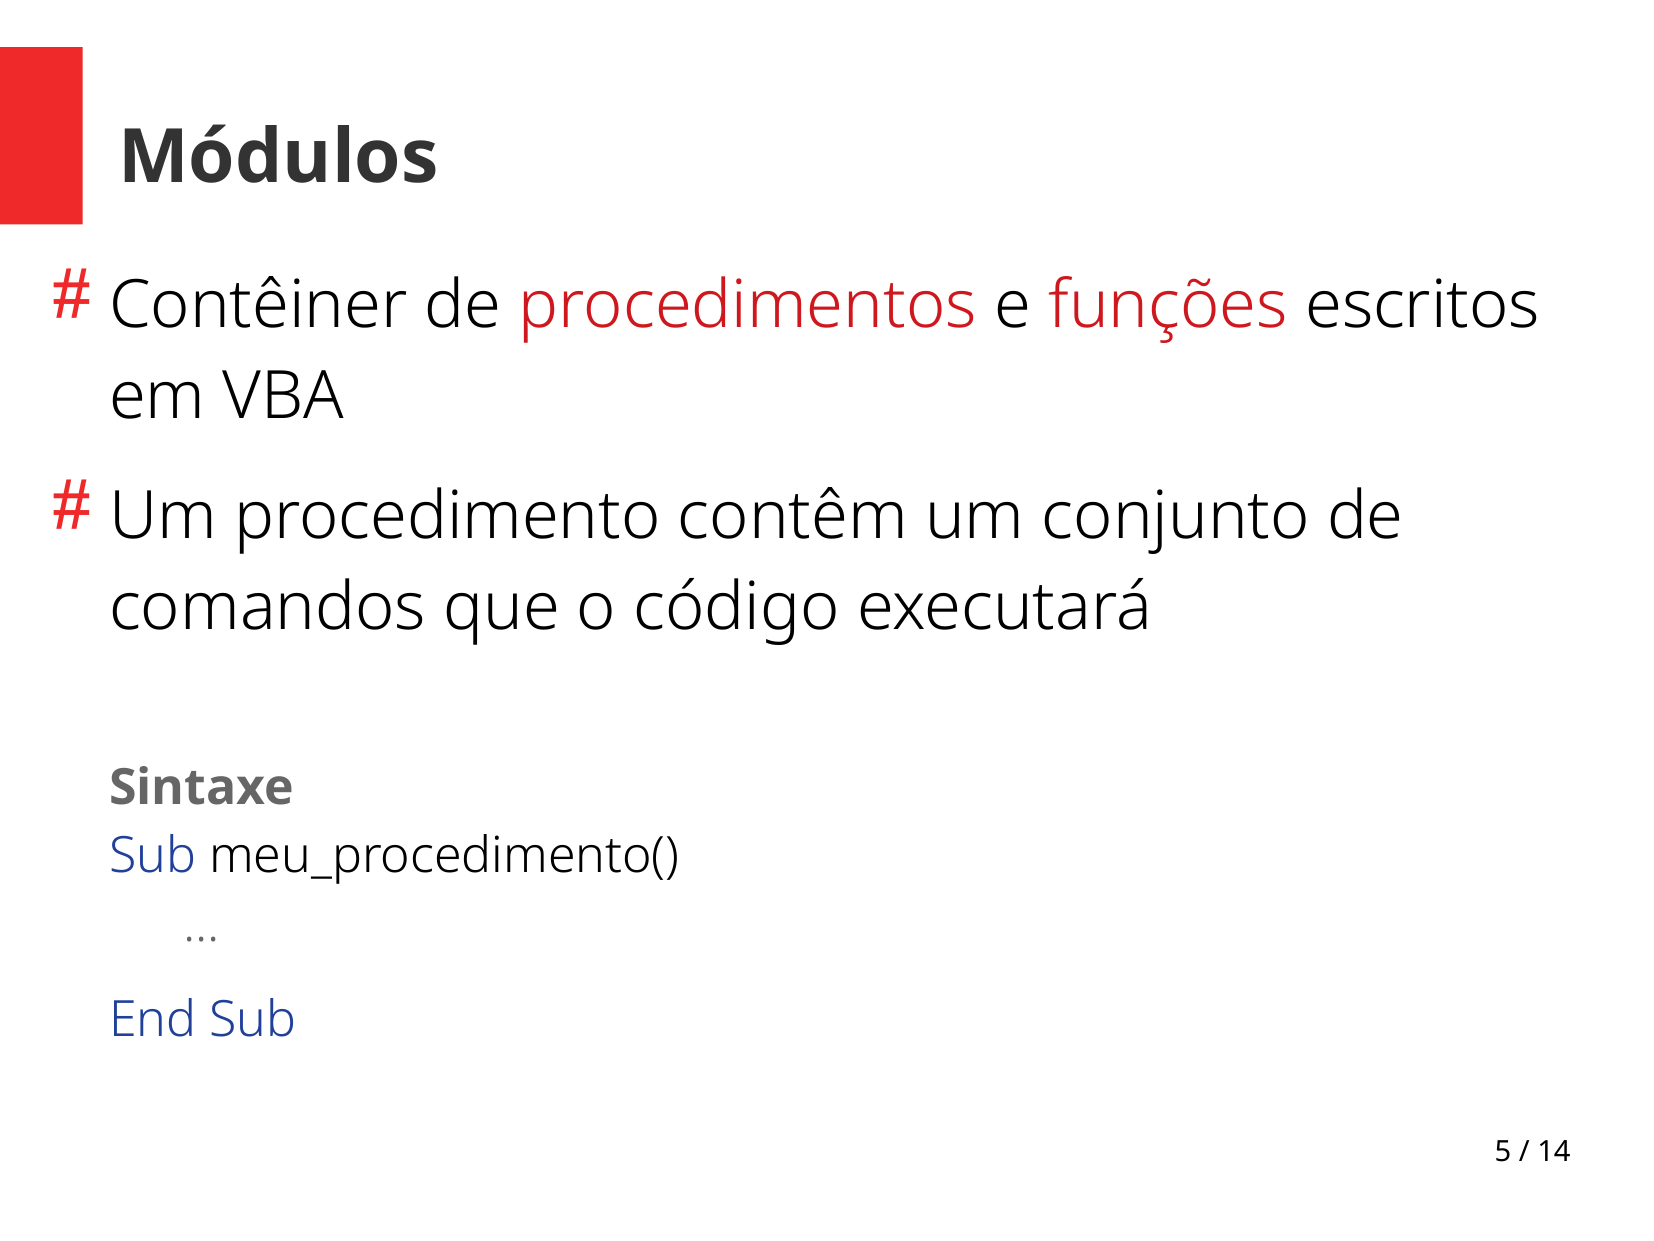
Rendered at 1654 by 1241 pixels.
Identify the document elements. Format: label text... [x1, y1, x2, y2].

title Módulos [118, 49, 1571, 256]
list Contêiner de procedimentos e funções escritos em VBA Um procedimento contêm um conjunto de comandos que o código executará Sintaxe Sub meu_procedimento() ... End Sub [35, 256, 1607, 1123]
